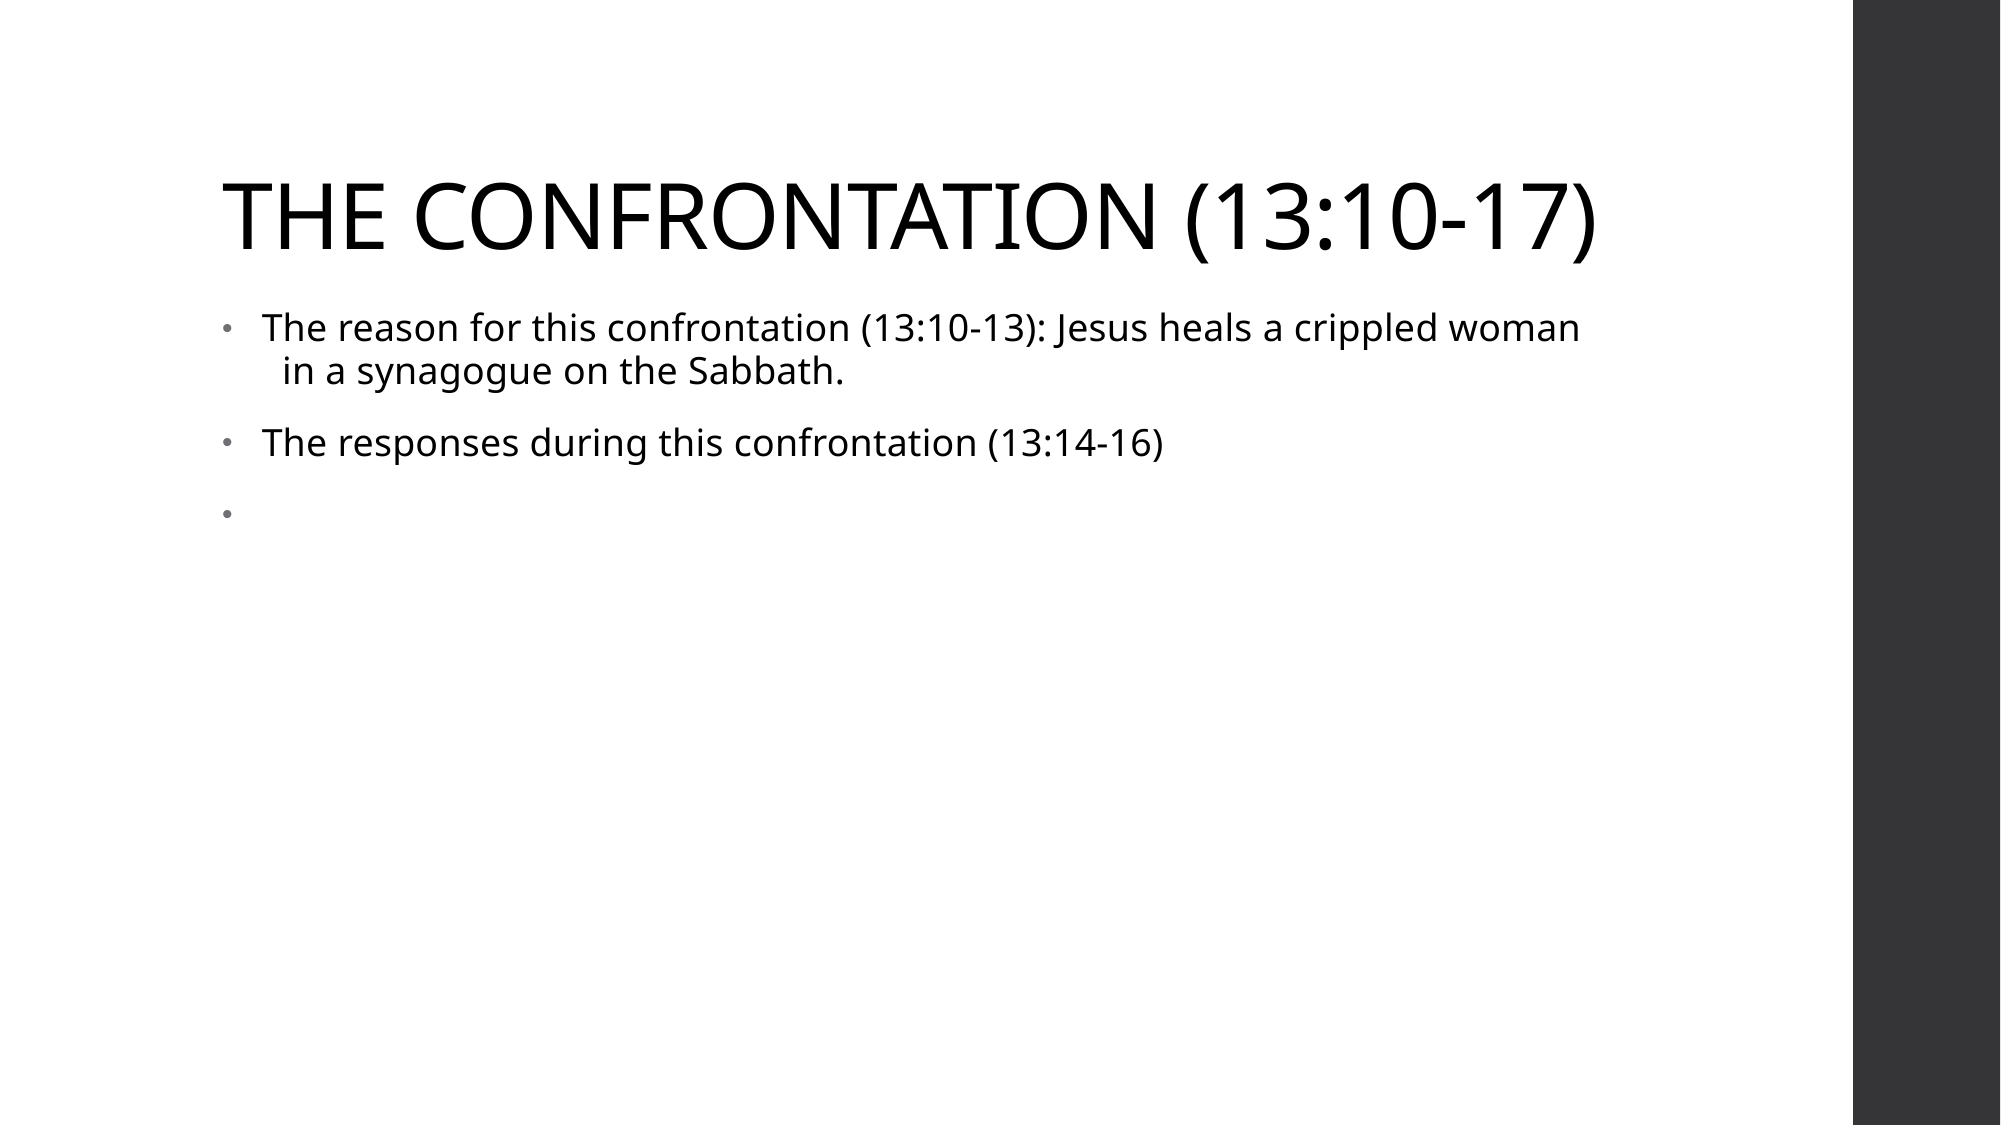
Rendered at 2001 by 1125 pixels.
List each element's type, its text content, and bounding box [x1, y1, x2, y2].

list The reason for this confrontation (13:10-13): Jesus heals a crippled woman in a synagogue on the Sabbath. The responses during this confrontation (13:14-16) [206, 299, 1617, 1014]
title THE CONFRONTATION (13:10-17) [206, 60, 1797, 278]
